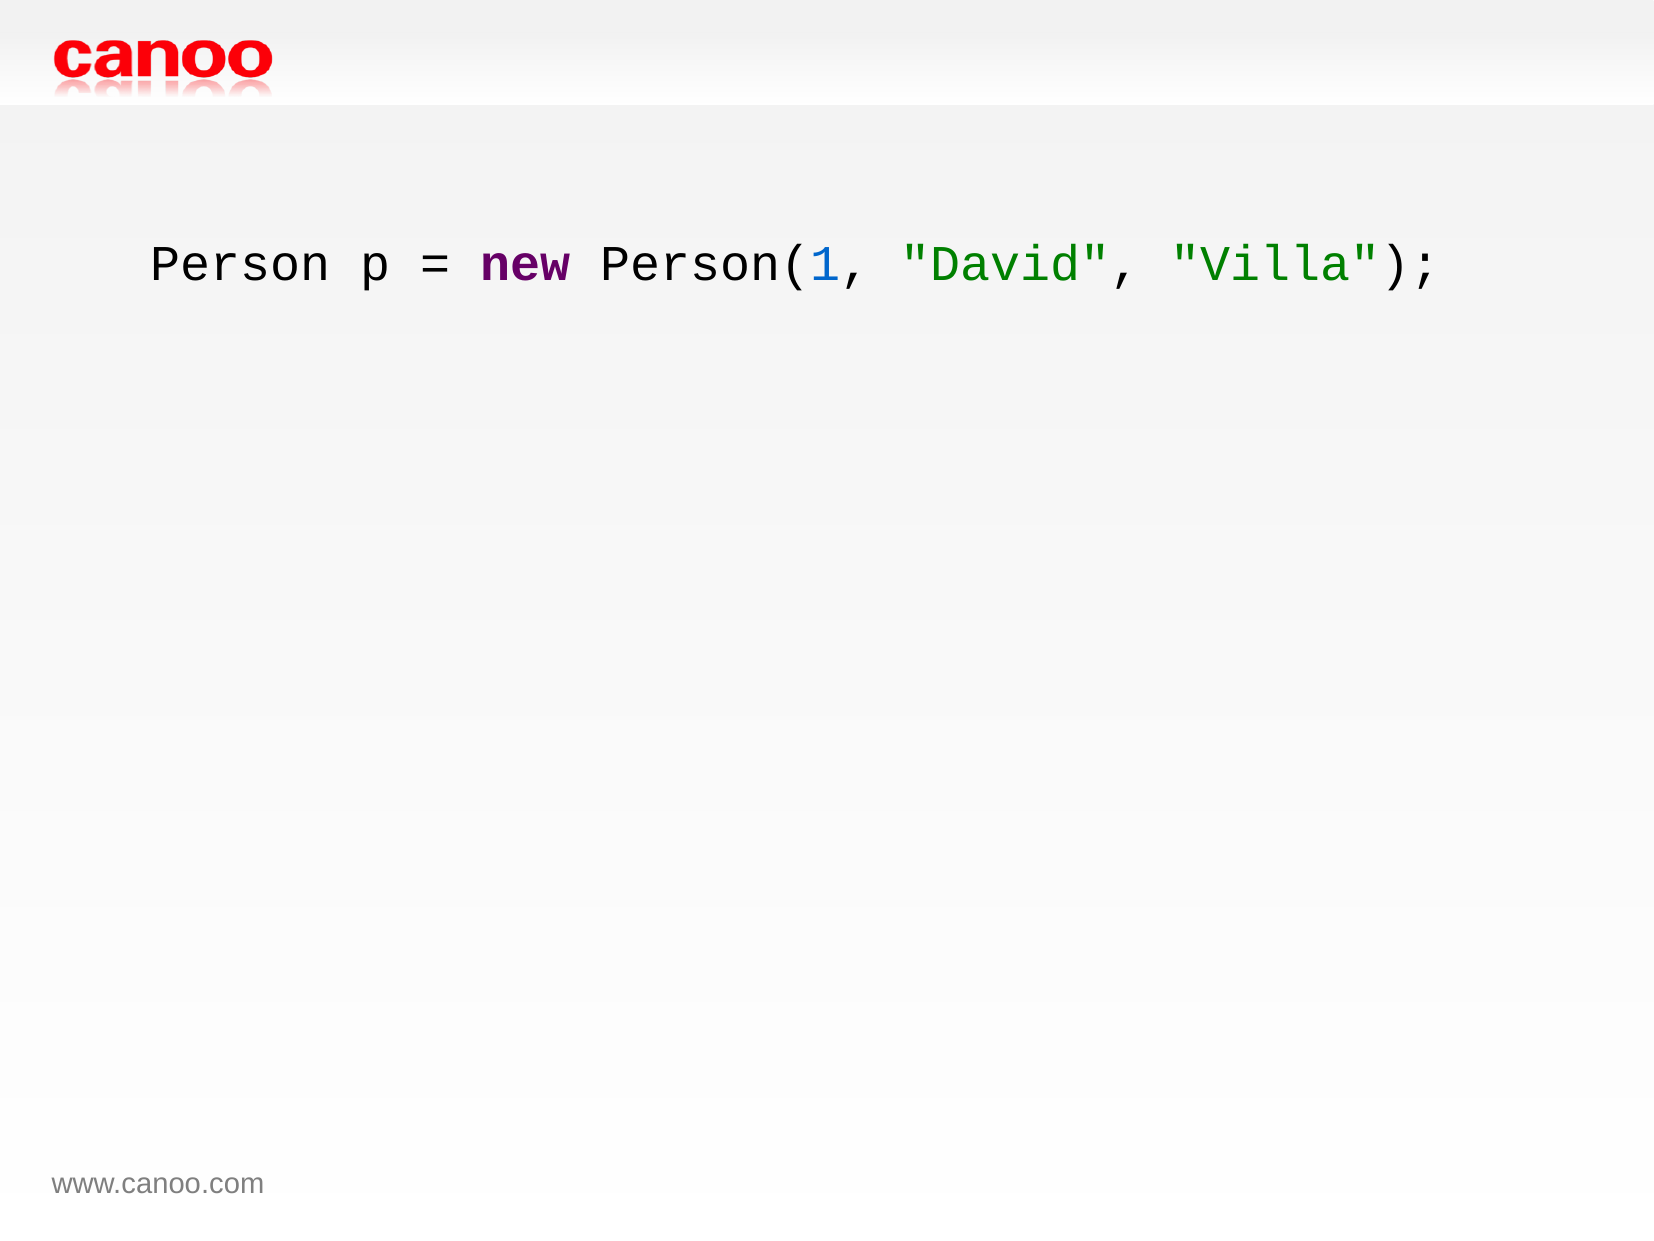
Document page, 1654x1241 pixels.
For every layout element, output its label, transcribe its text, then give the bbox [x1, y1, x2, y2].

subtitle Person p = new Person(1, "David", "Villa"); [150, 146, 1613, 1101]
picture [51, 37, 273, 119]
